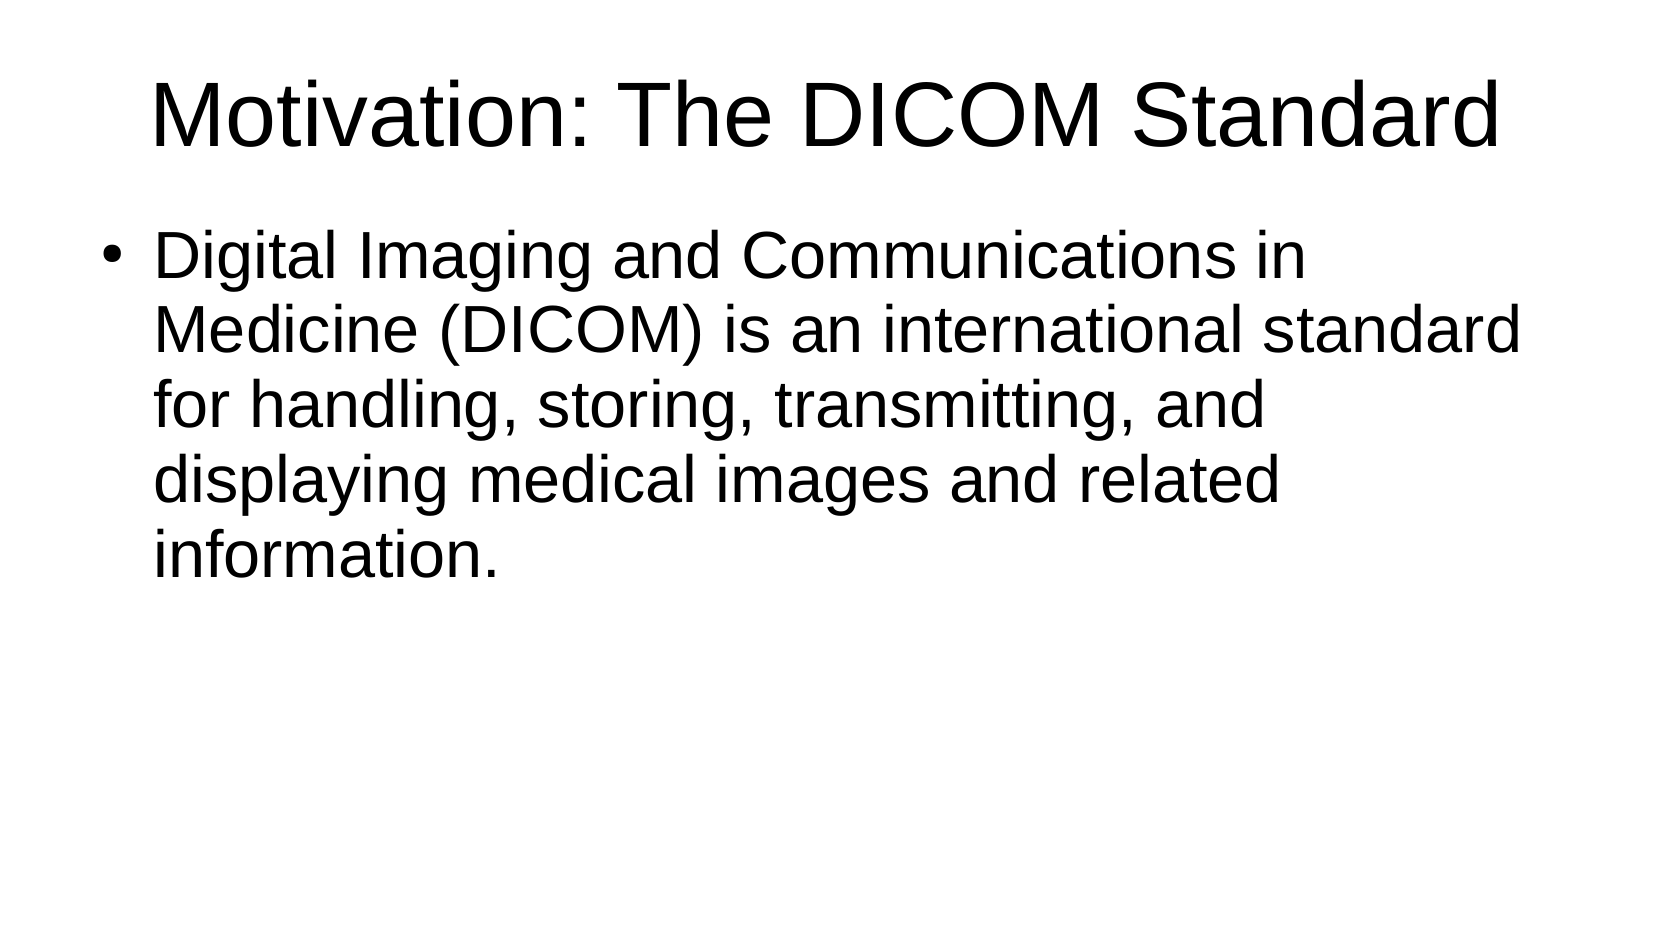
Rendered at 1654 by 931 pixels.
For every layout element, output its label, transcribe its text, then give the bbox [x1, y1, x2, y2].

list Digital Imaging and Communications in Medicine (DICOM) is an international standard for handling, storing, transmitting, and displaying medical images and related information. [82, 217, 1571, 758]
title Motivation: The DICOM Standard [82, 37, 1571, 193]
